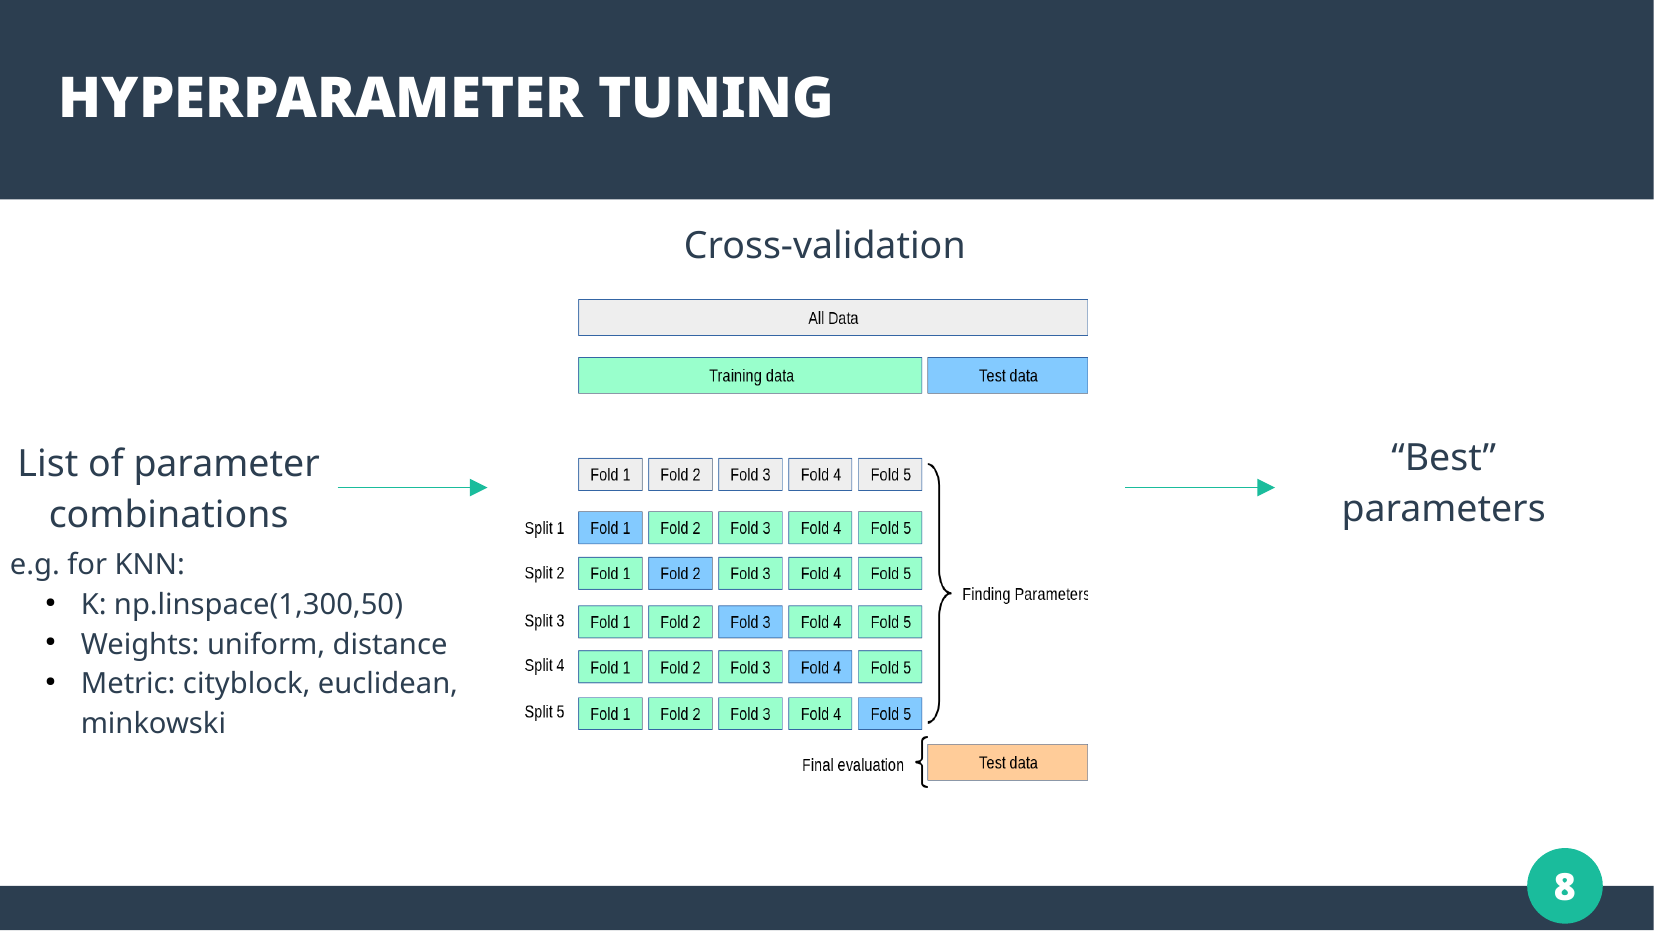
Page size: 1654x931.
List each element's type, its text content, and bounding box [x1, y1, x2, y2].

title HYPERPARAMETER TUNING [59, 37, 1595, 155]
text_box “Best” parameters [1275, 450, 1613, 513]
text_box Cross-validation [525, 212, 1126, 275]
text_box e.g. for KNN: K: np.linspace(1,300,50) Weights: uniform, distance Metric: cityblock, euclidean, minkowski [0, 517, 671, 769]
text_box List of parameter combinations [0, 432, 376, 517]
picture [525, 299, 1088, 788]
